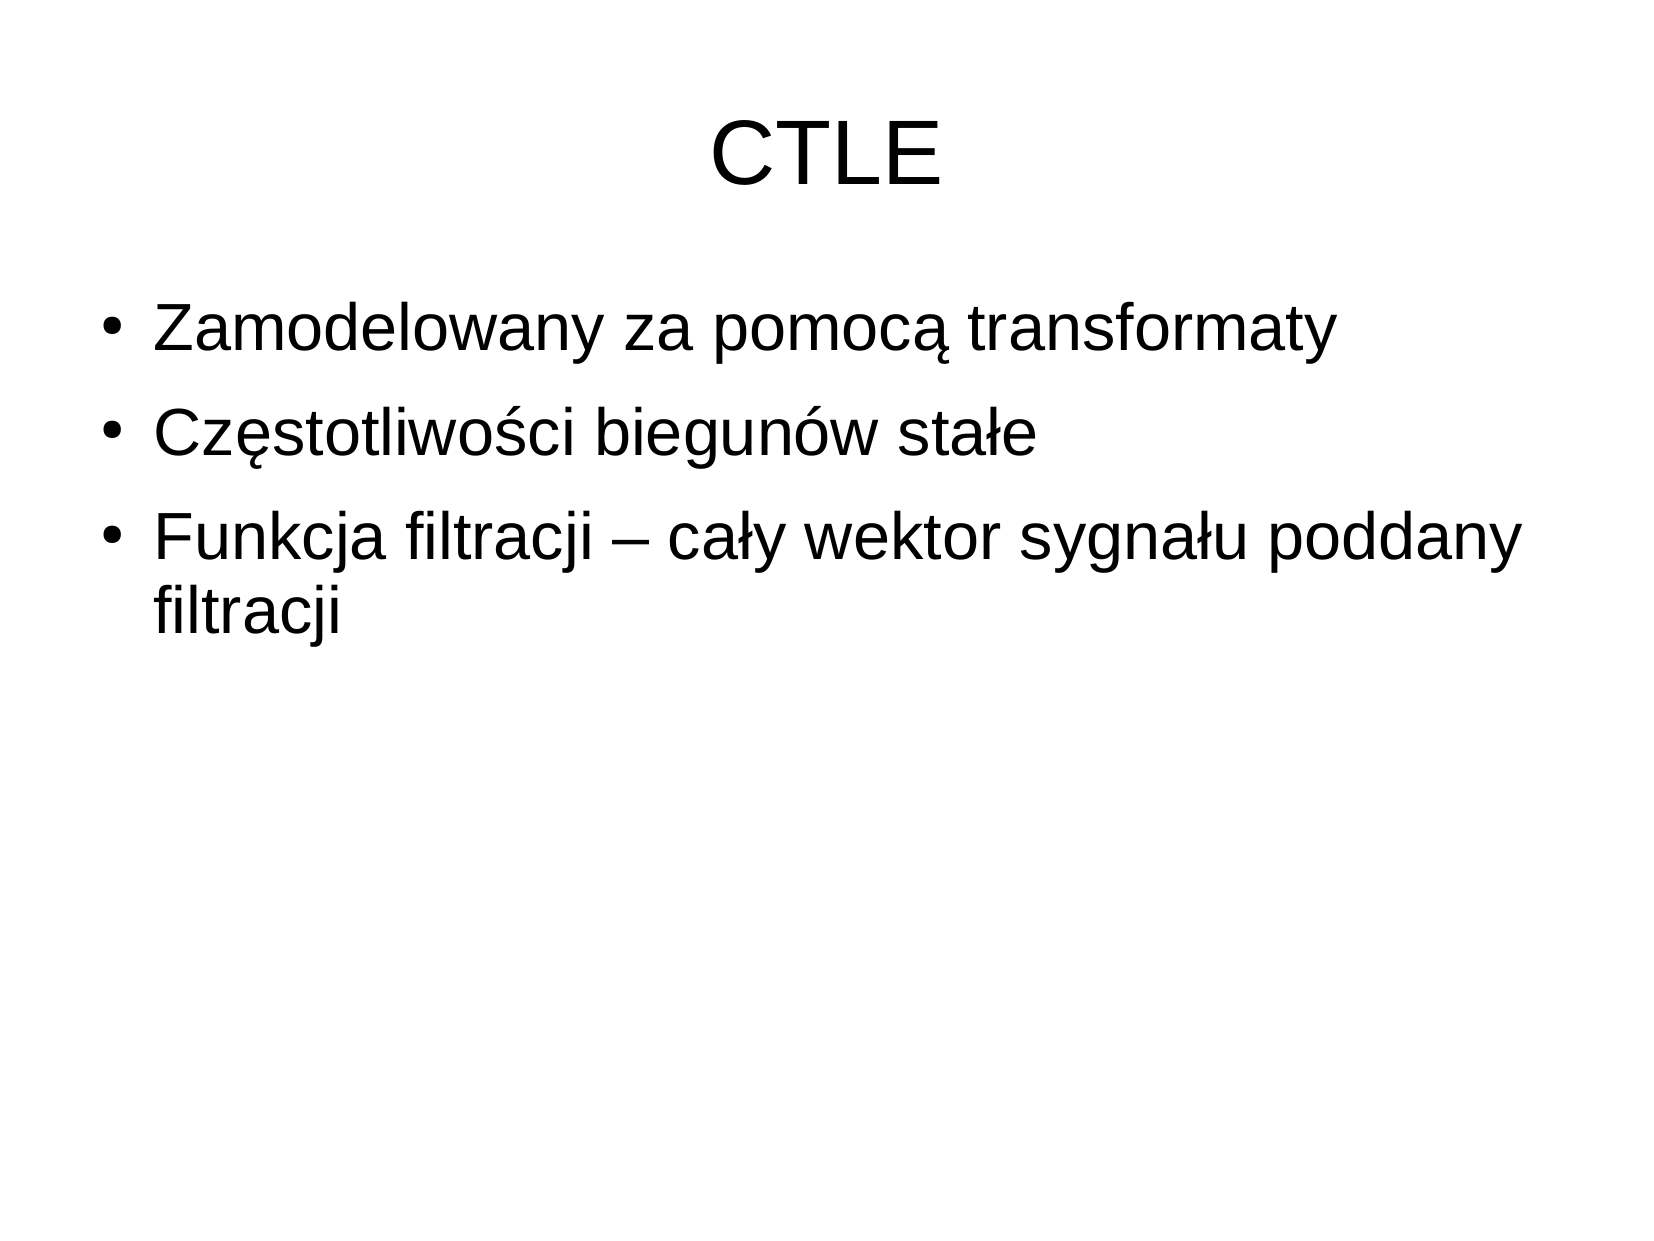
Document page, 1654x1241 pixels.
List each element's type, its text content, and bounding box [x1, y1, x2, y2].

title CTLE [82, 49, 1571, 257]
list Zamodelowany za pomocą transformaty Częstotliwości biegunów stałe Funkcja filtracji – cały wektor sygnału poddany filtracji [82, 290, 1571, 1010]
